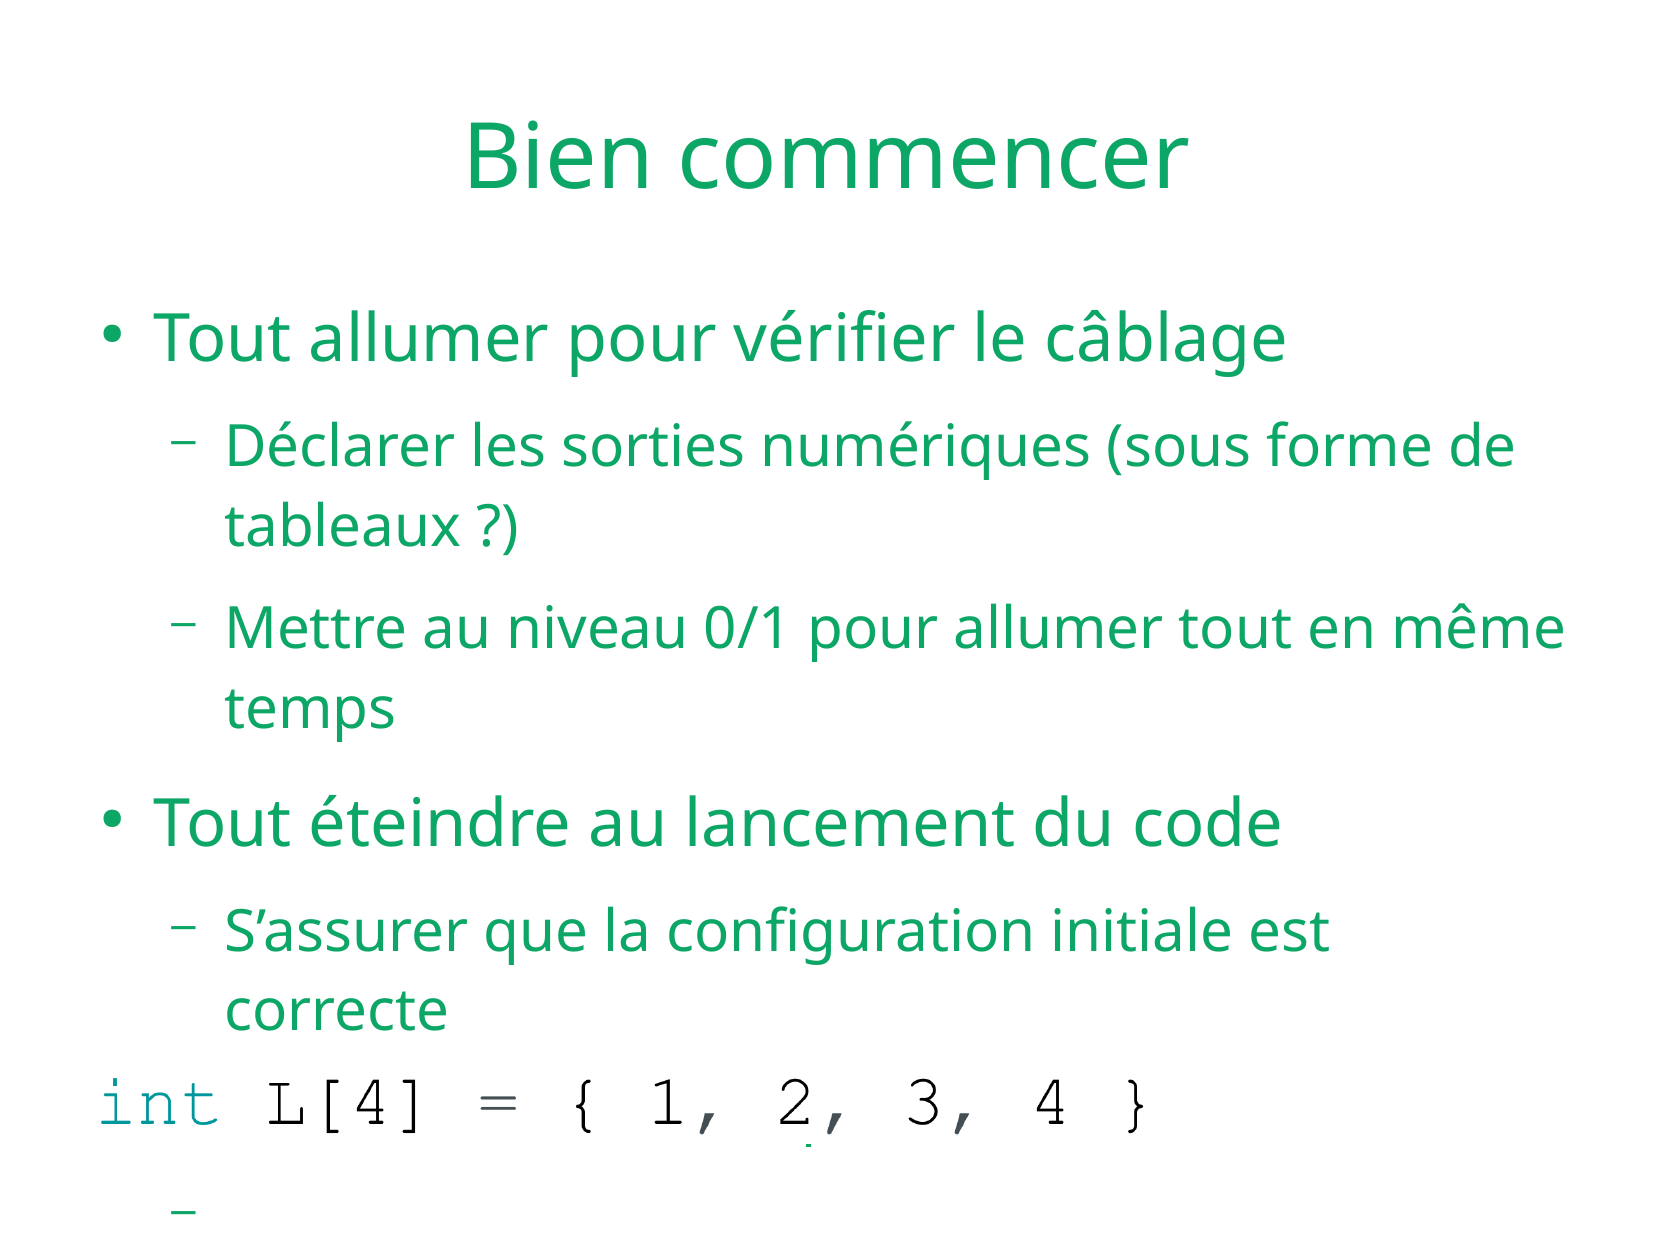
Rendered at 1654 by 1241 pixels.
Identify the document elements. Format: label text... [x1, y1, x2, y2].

title Bien commencer [82, 49, 1571, 257]
picture [96, 1058, 1154, 1144]
list Tout allumer pour vérifier le câblage Déclarer les sorties numériques (sous forme de tableaux ?) Mettre au niveau 0/1 pour allumer tout en même temps Tout éteindre au lancement du code S’assurer que la configuration initiale est correcte Dans la fonction setup Syntaxe tableau, longueur 4, valeurs 1, 2, 3 et 4: int L[4] = { 1, 2, 3, 4 }; [82, 290, 1571, 1186]
